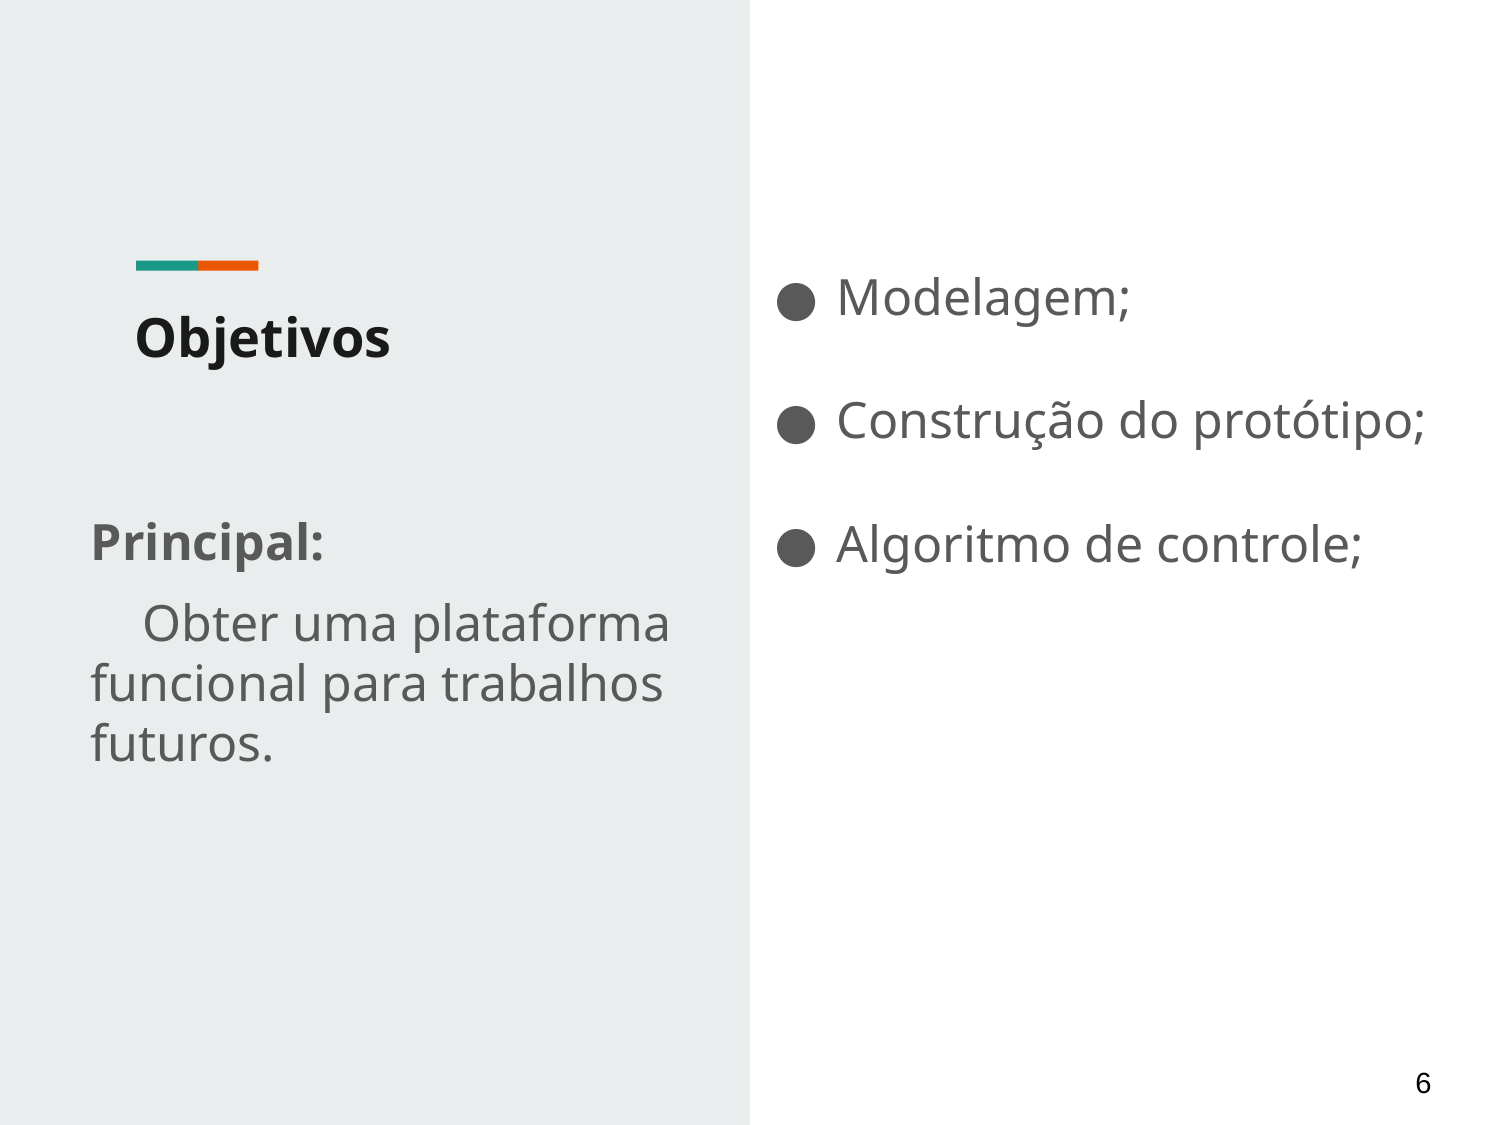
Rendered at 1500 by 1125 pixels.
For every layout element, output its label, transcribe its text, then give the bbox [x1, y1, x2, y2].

subtitle Principal: Obter uma plataforma funcional para trabalhos futuros. [75, 495, 706, 733]
title Objetivos [119, 288, 662, 495]
list Modelagem; Construção do protótipo; Algoritmo de controle; [746, 241, 1500, 956]
slide_number 6 [1400, 1038, 1491, 1125]
